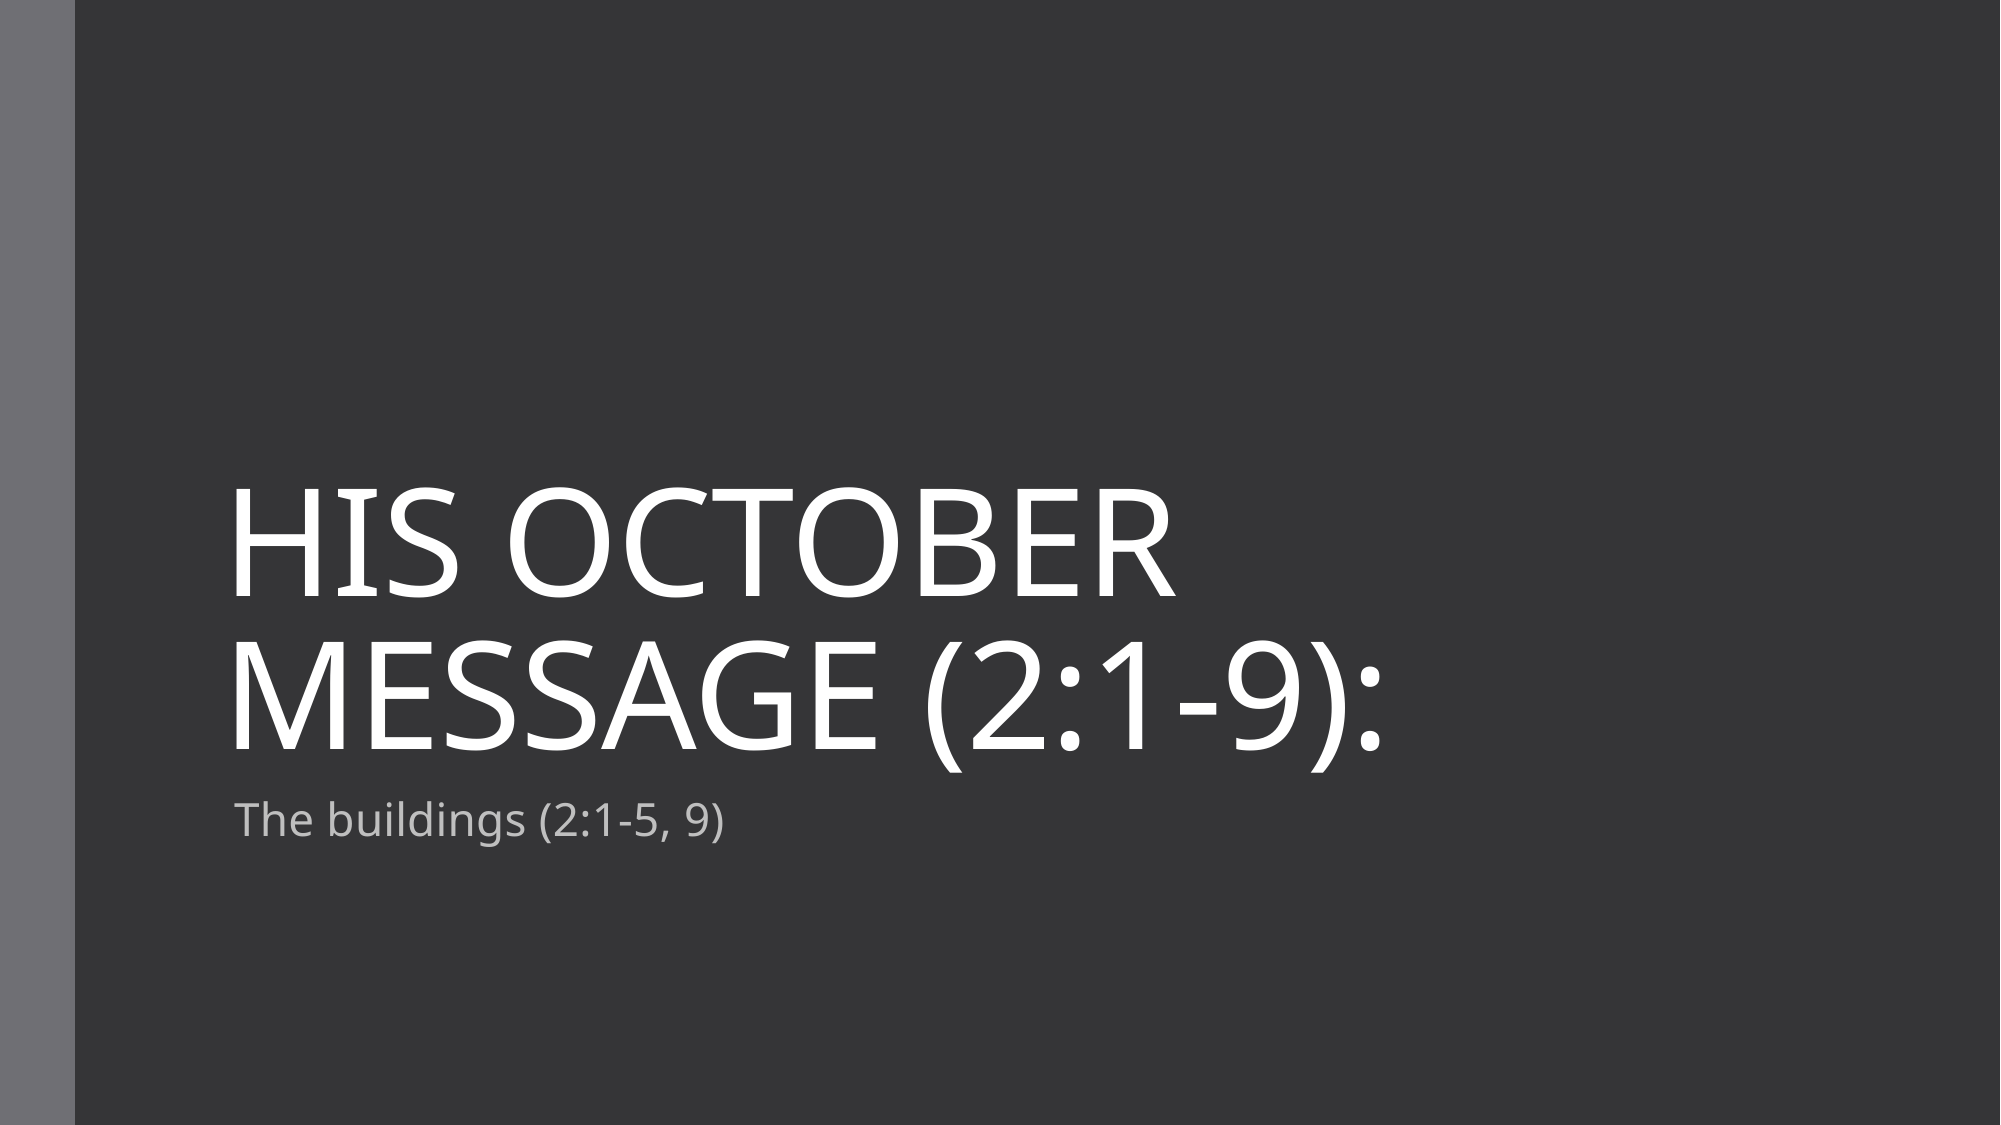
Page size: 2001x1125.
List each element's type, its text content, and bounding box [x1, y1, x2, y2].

subtitle The buildings (2:1-5, 9) [206, 787, 1752, 1066]
title HIS OCTOBER MESSAGE (2:1-9): [206, 124, 1752, 787]
